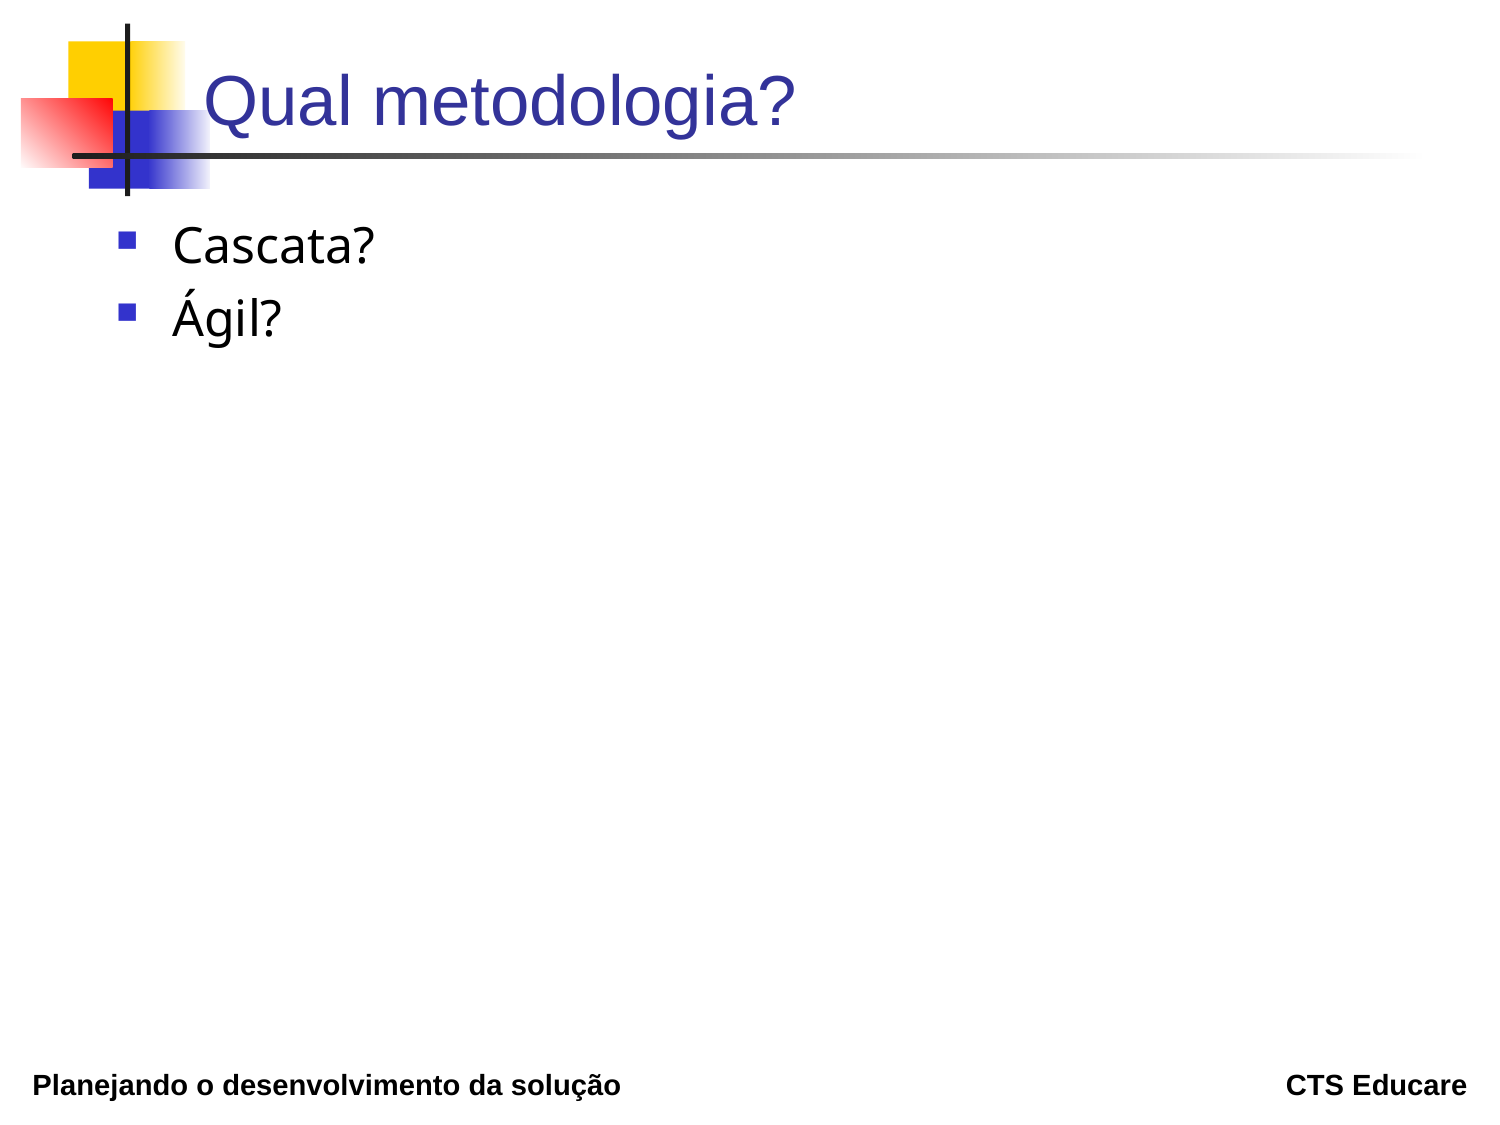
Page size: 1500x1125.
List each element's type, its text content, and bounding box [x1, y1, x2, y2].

list Cascata? Ágil? [100, 206, 1447, 1024]
title Qual metodologia? [188, 46, 1468, 149]
